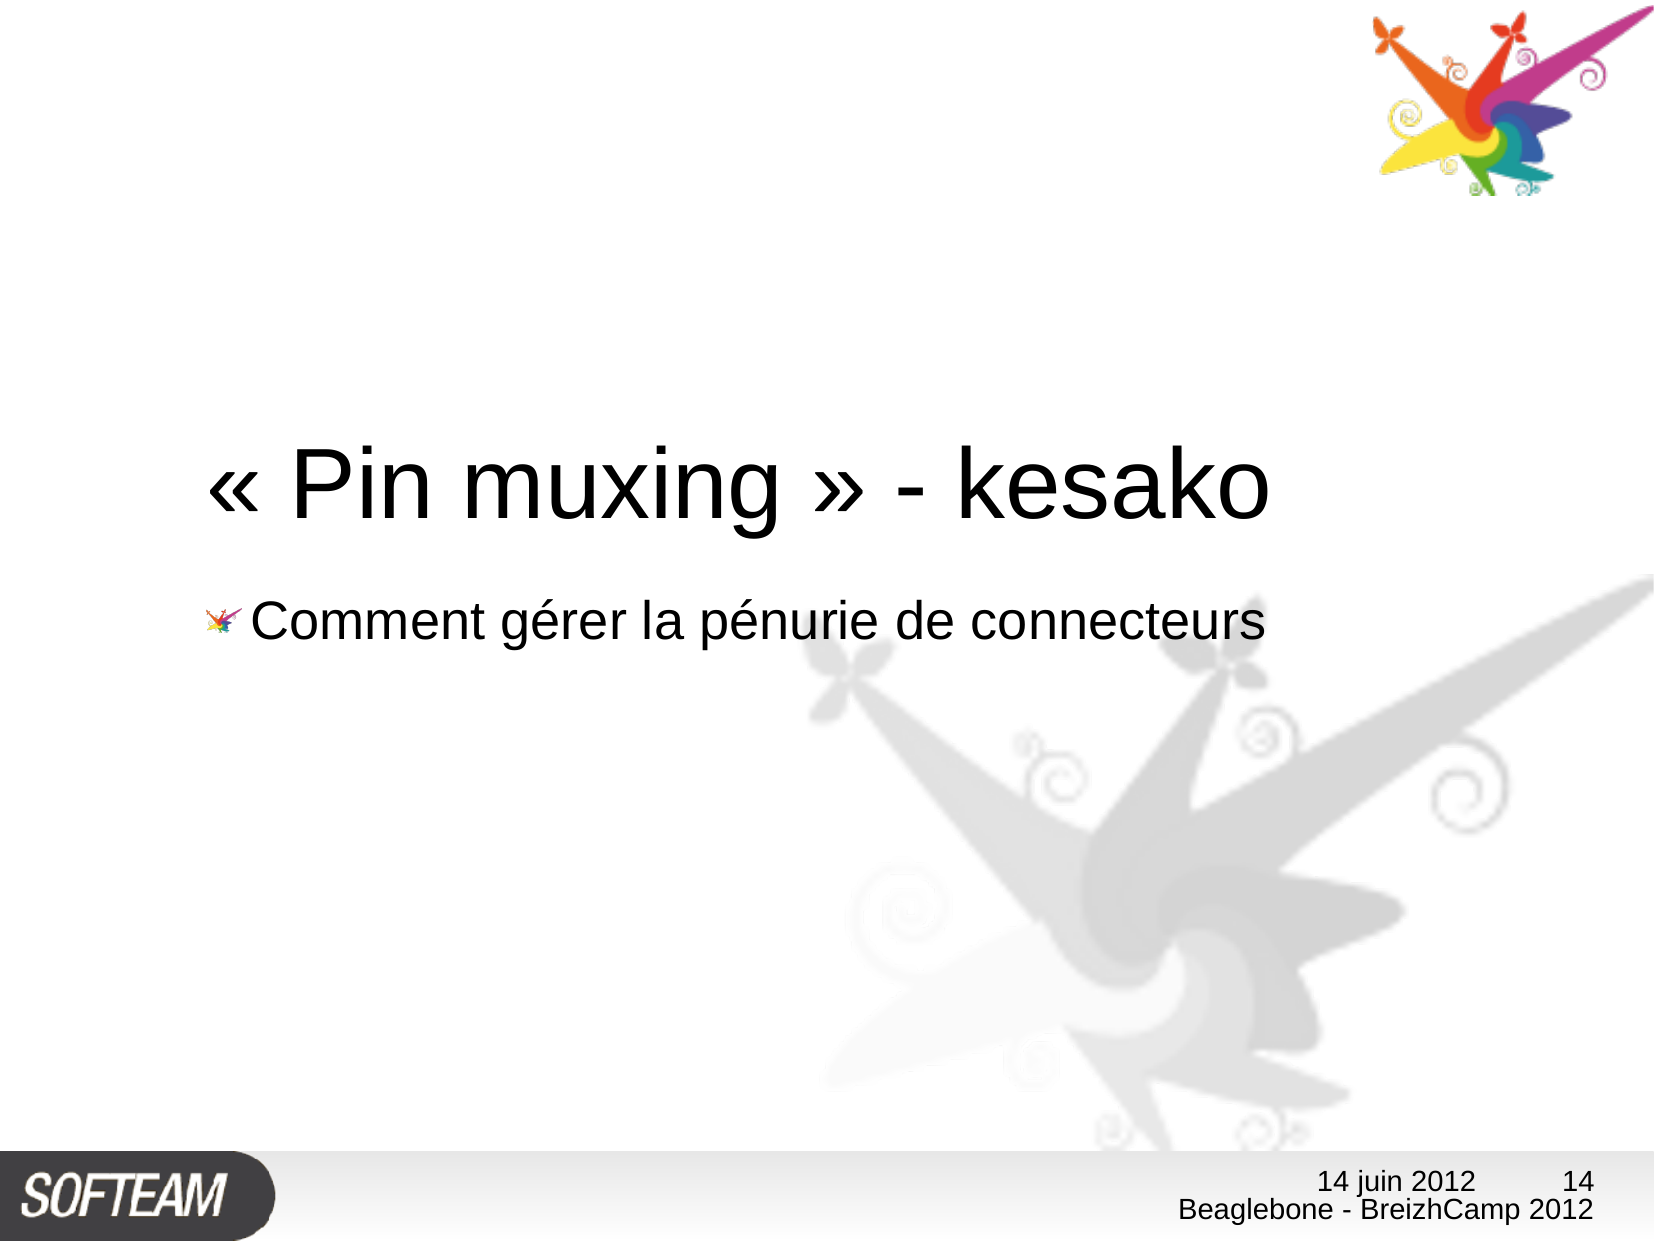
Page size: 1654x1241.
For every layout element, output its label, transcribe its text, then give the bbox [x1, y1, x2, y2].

list Comment gérer la pénurie de connecteurs [206, 590, 1477, 1241]
title « Pin muxing » - kesako [206, 395, 1477, 573]
picture [1372, 5, 1654, 196]
picture [0, 1151, 206, 1241]
picture [797, 574, 1654, 1152]
